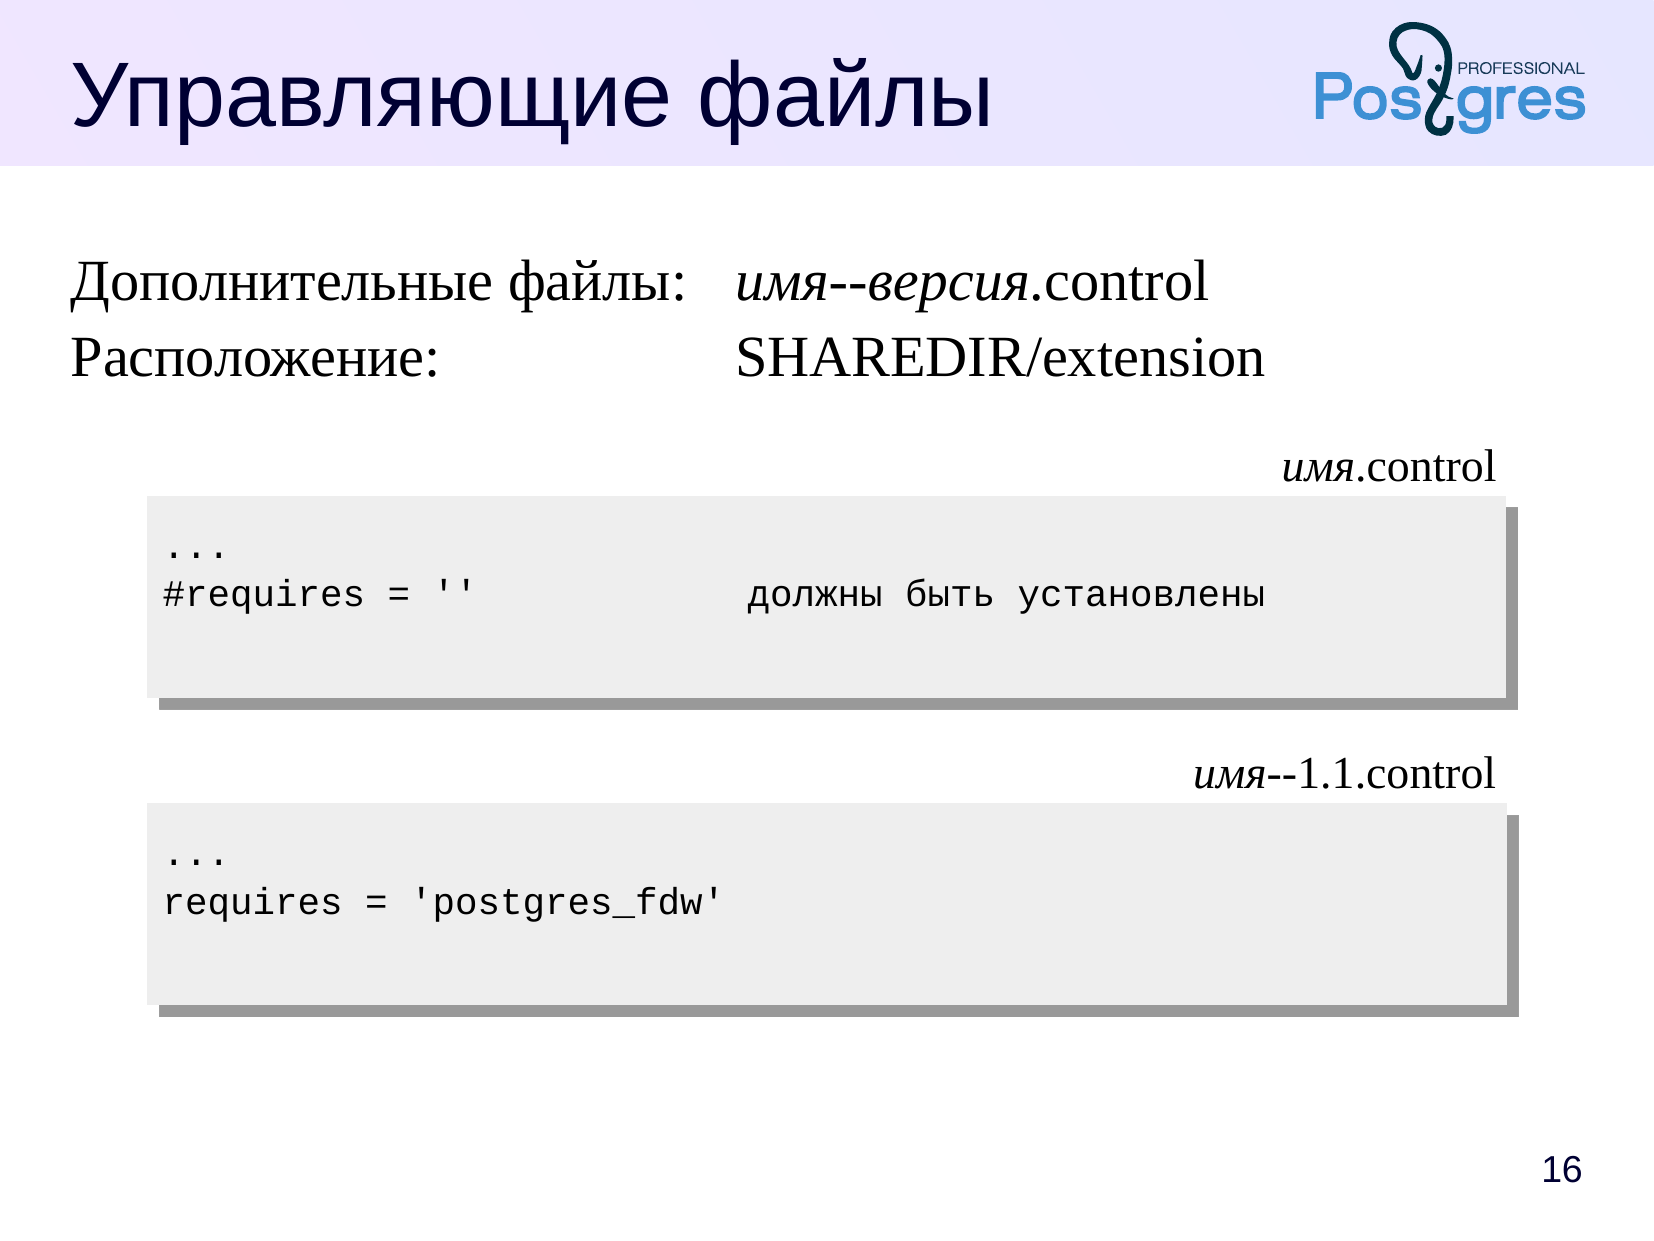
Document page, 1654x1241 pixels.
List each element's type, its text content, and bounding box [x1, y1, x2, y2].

title Управляющие файлы [70, 43, 1241, 147]
list Дополнительные файлы: имя--версия.control Расположение: SHAREDIR/extension [70, 248, 1583, 406]
text_box ... #requires = '' должны быть установлены [147, 496, 1506, 698]
text_box имя.control [1266, 433, 1512, 500]
text_box ... requires = 'postgres_fdw' [147, 803, 1507, 1005]
text_box имя--1.1.control [1178, 740, 1512, 807]
